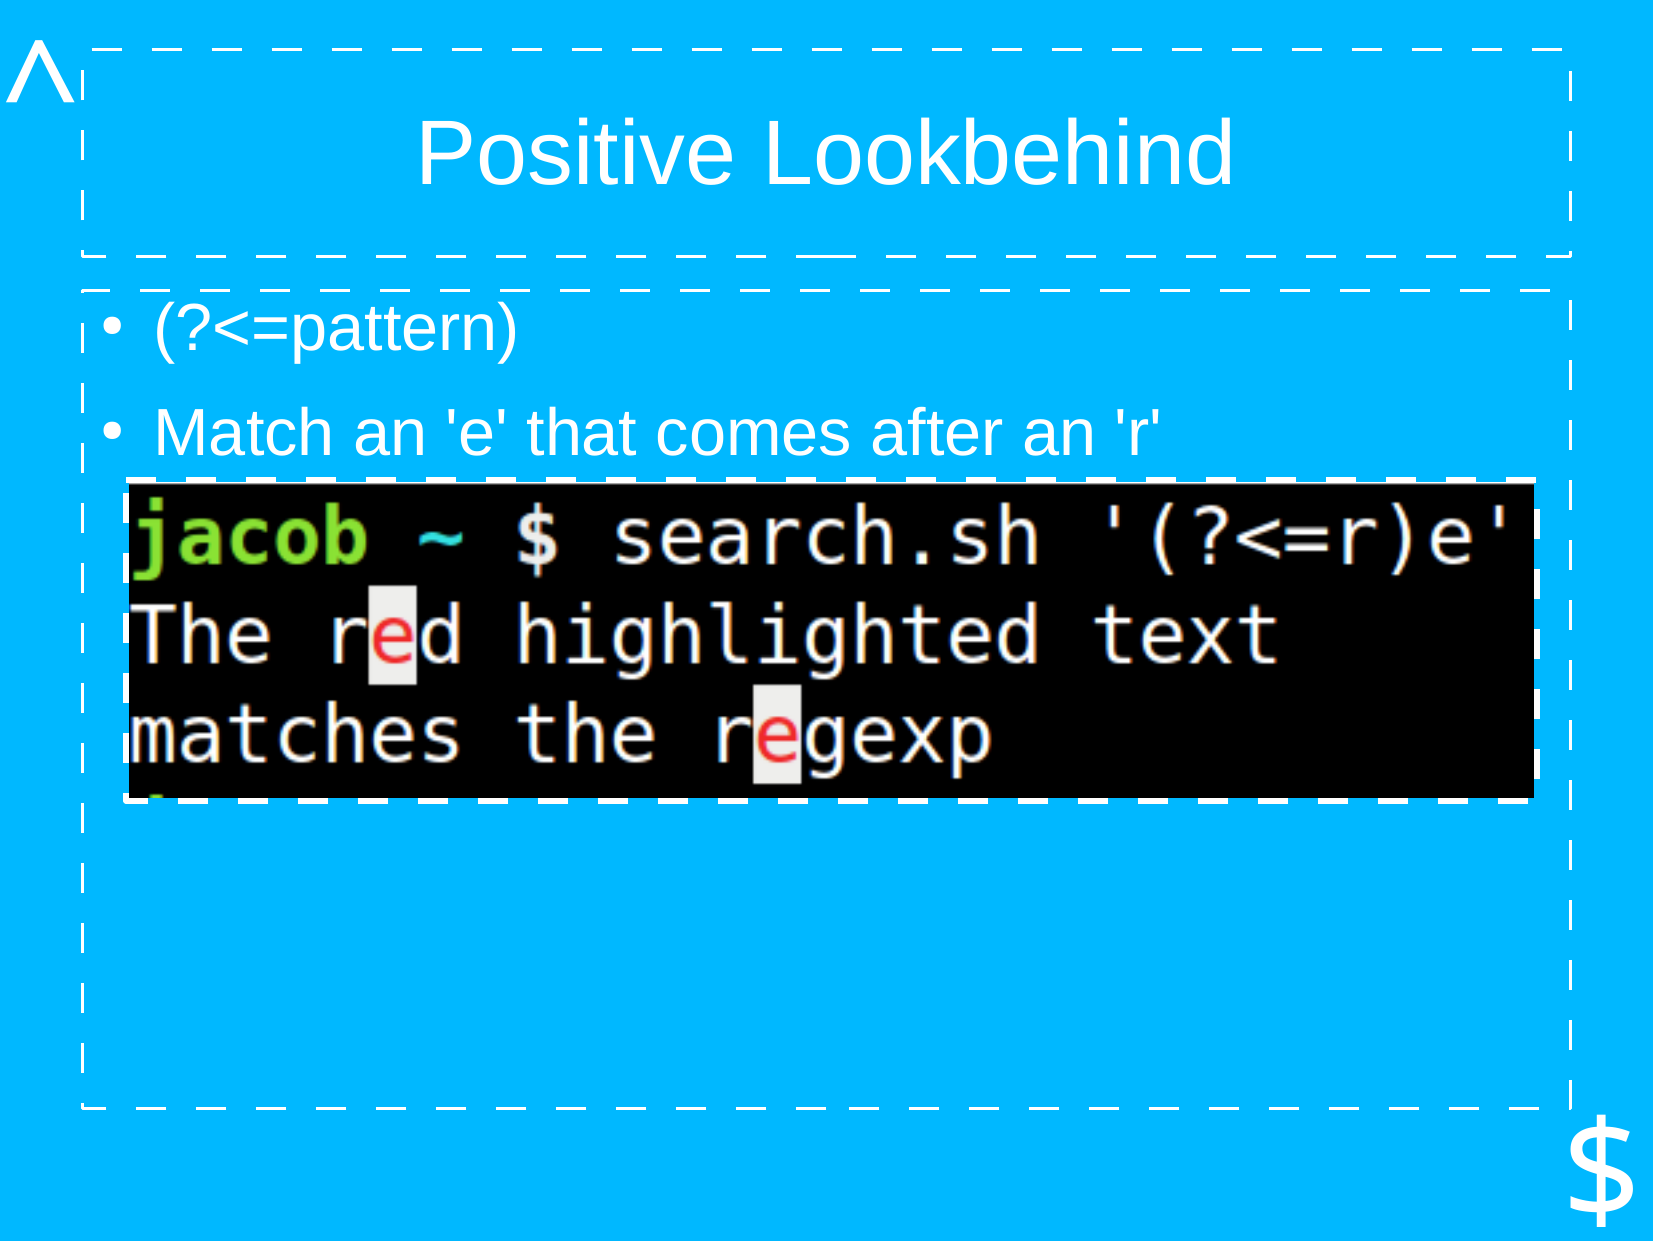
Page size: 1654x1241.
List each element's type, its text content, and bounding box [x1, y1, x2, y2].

list (?<=pattern) Match an 'e' that comes after an 'r' [82, 290, 1571, 1109]
picture [129, 482, 1534, 798]
title Positive Lookbehind [82, 49, 1571, 257]
